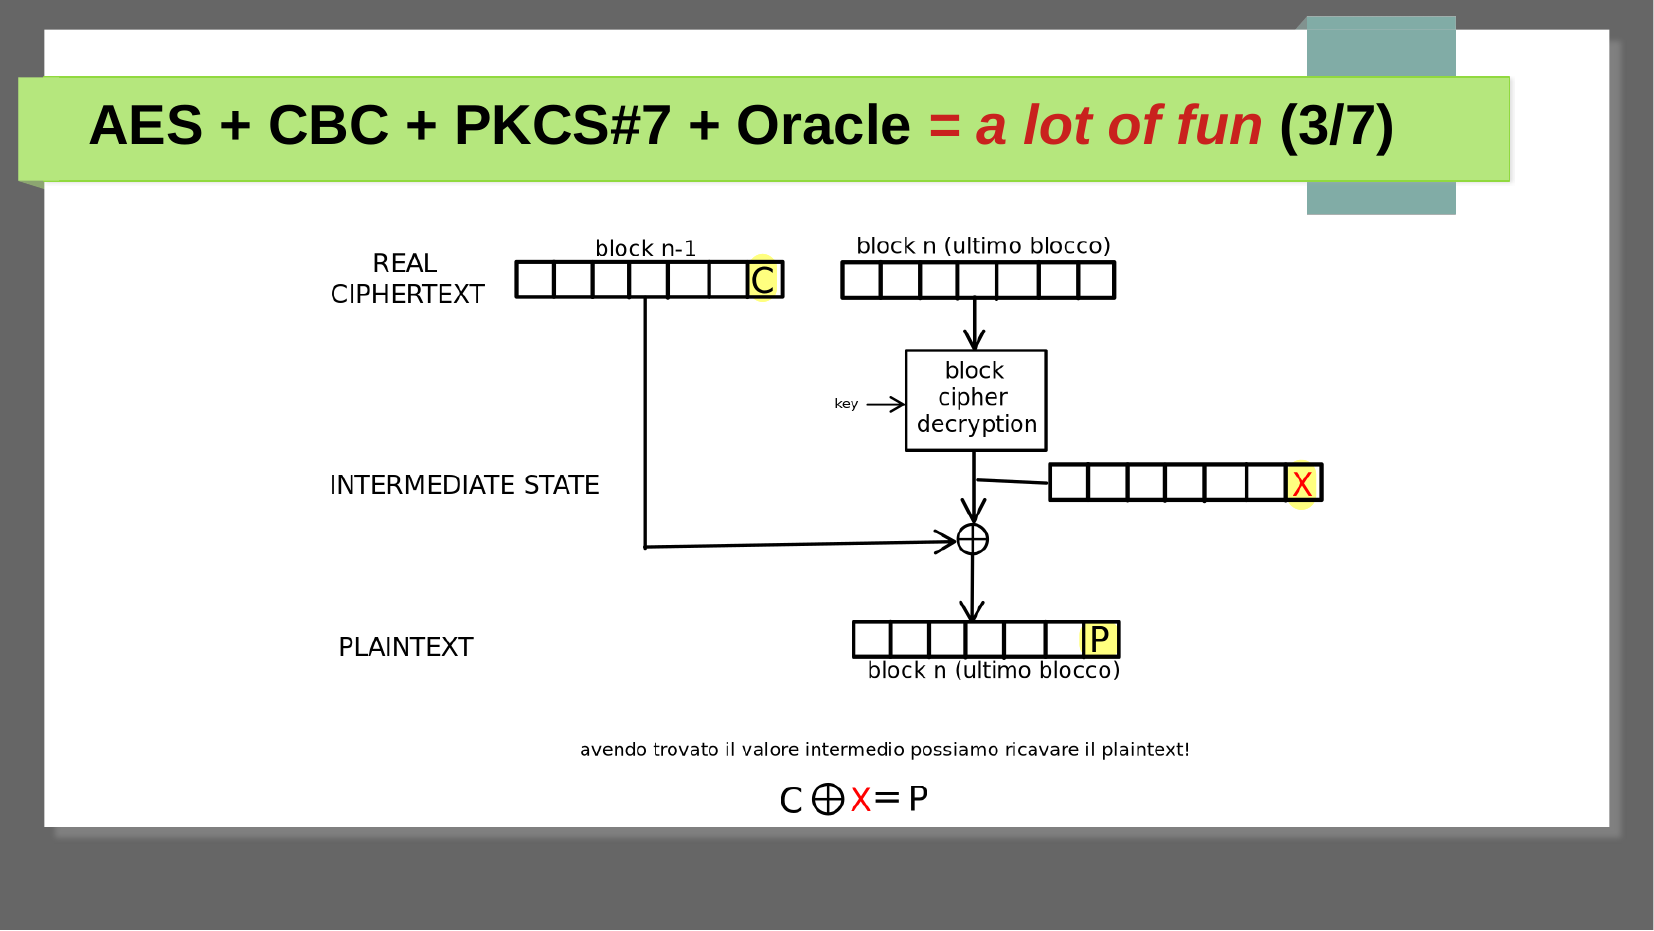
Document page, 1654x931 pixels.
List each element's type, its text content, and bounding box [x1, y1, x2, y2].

picture [316, 223, 1335, 824]
title AES + CBC + PKCS#7 + Oracle = a lot of fun (3/7) [88, 73, 1506, 178]
